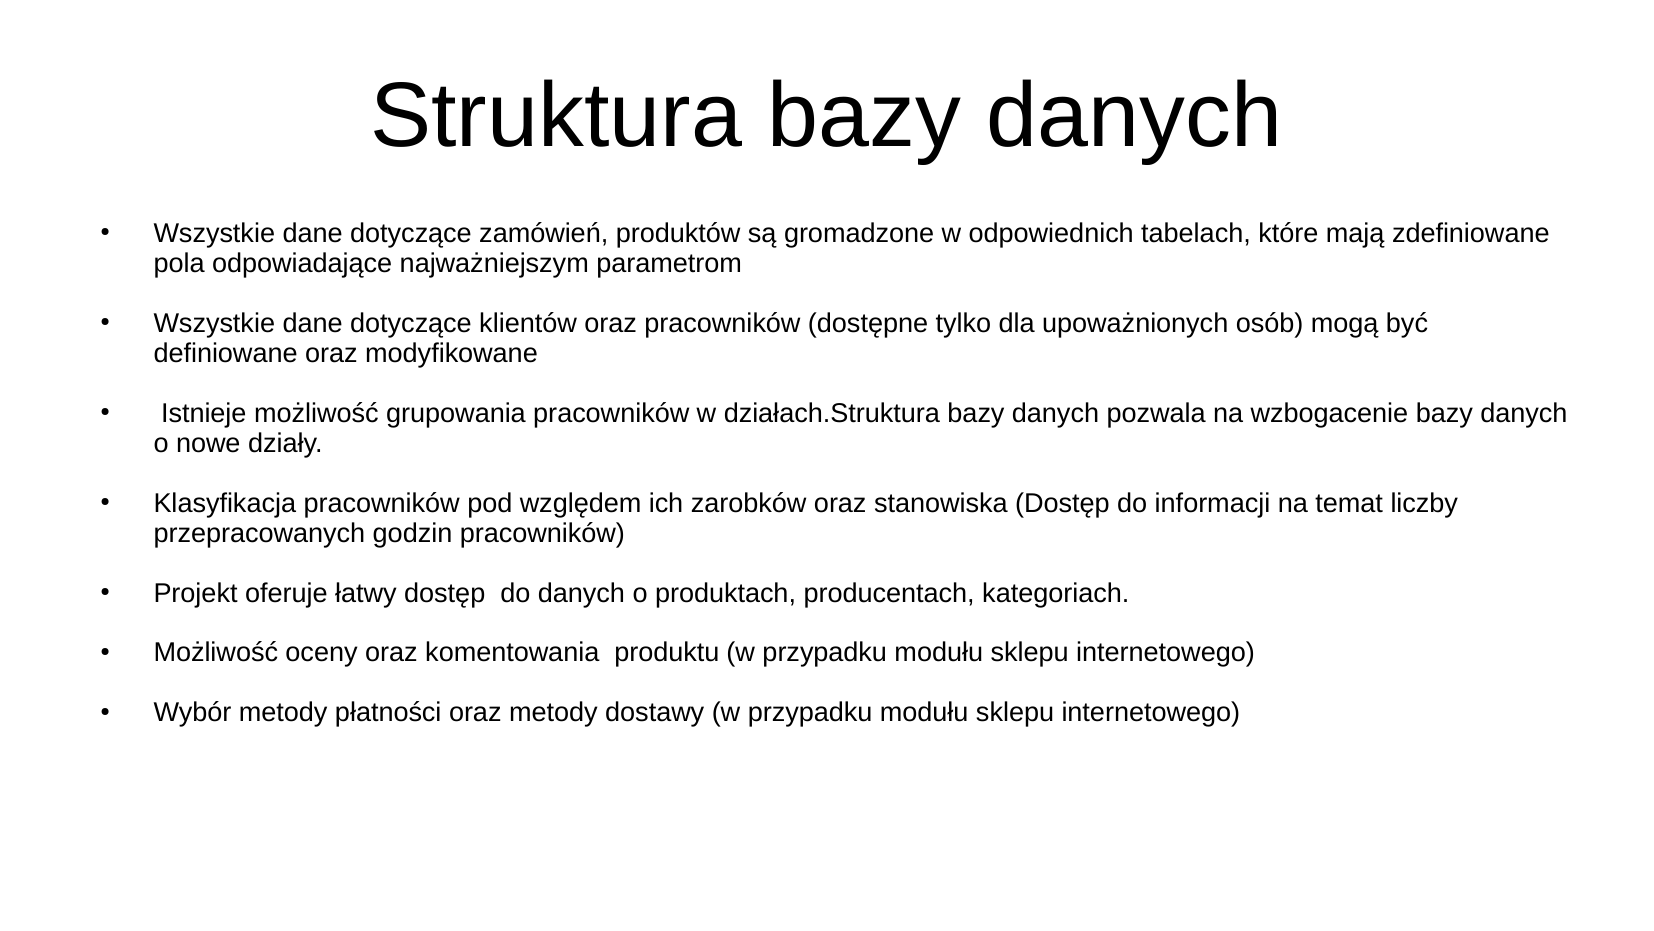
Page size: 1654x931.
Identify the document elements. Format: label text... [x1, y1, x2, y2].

title Struktura bazy danych [82, 37, 1571, 193]
list Wszystkie dane dotyczące zamówień, produktów są gromadzone w odpowiednich tabelach, które mają zdefiniowane pola odpowiadające najważniejszym parametrom Wszystkie dane dotyczące klientów oraz pracowników (dostępne tylko dla upoważnionych osób) mogą być definiowane oraz modyfikowane Istnieje możliwość grupowania pracowników w działach.Struktura bazy danych pozwala na wzbogacenie bazy danych o nowe działy. Klasyfikacja pracowników pod względem ich zarobków oraz stanowiska (Dostęp do informacji na temat liczby przepracowanych godzin pracowników) Projekt oferuje łatwy dostęp do danych o produktach, producentach, kategoriach. Możliwość oceny oraz komentowania produktu (w przypadku modułu sklepu internetowego) Wybór metody płatności oraz metody dostawy (w przypadku modułu sklepu internetowego) [82, 217, 1571, 758]
